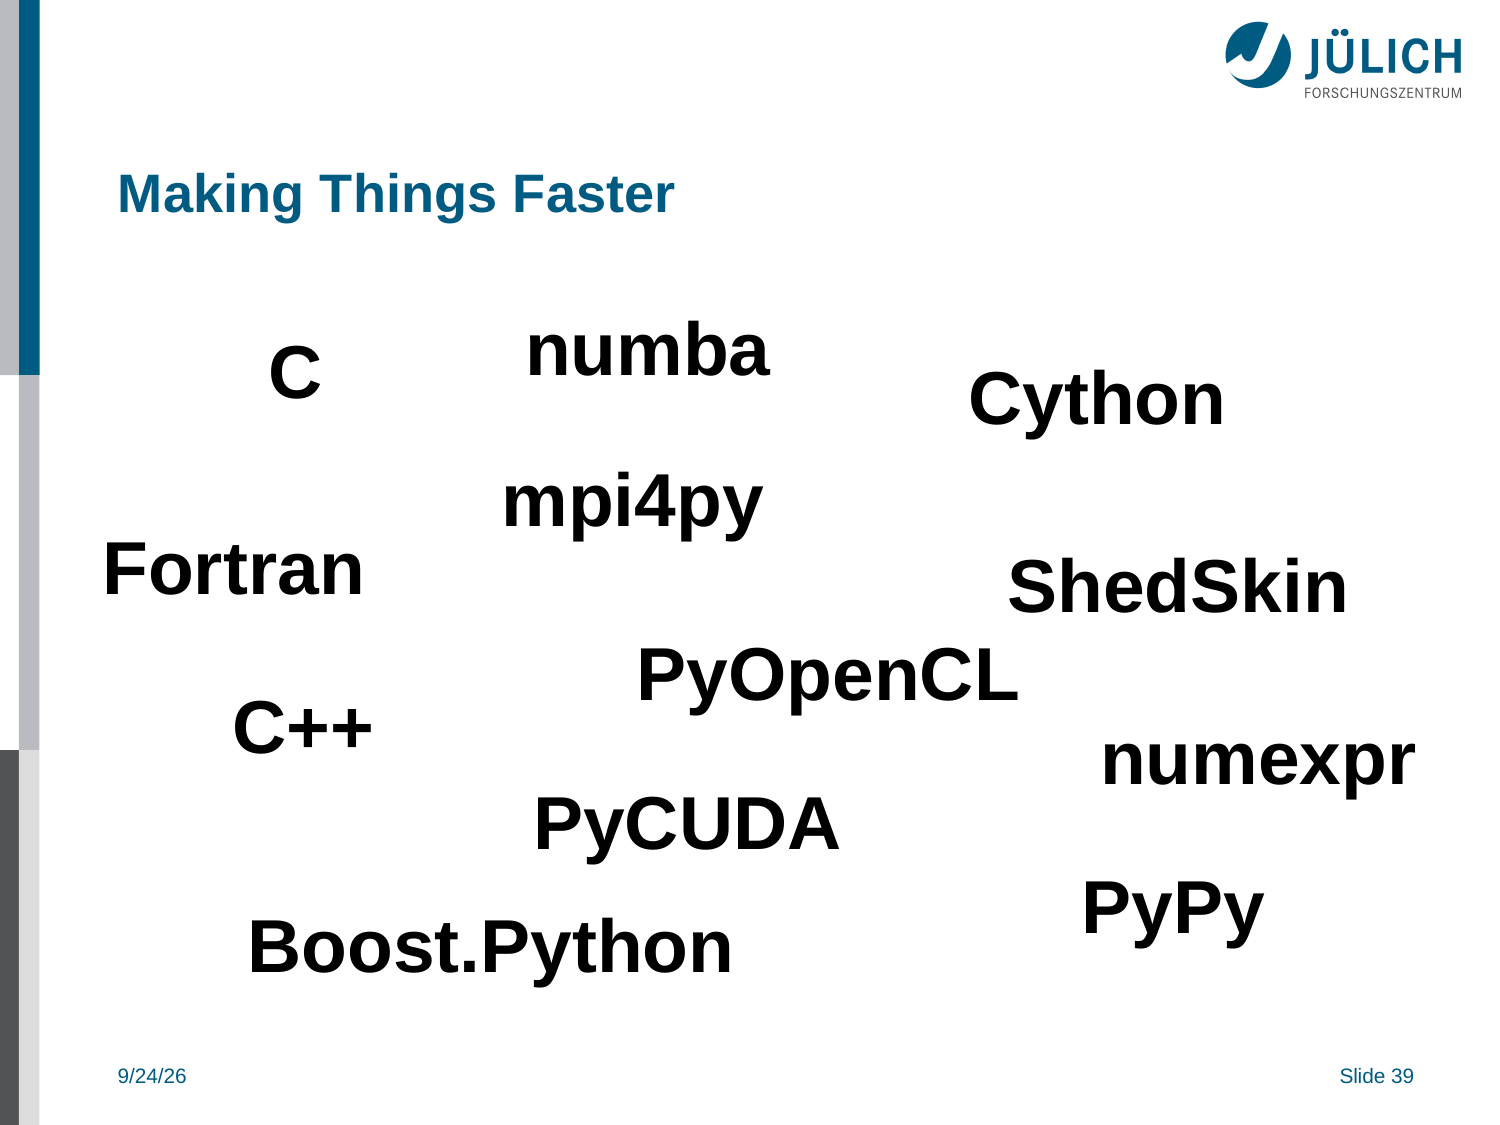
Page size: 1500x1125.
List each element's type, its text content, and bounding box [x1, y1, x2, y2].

text_box mpi4py [486, 443, 779, 549]
text_box C++ [217, 671, 390, 777]
text_box PyOpenCL [622, 618, 1035, 724]
title Making Things Faster [117, 99, 1393, 288]
text_box Cython [953, 341, 1242, 447]
text_box C [253, 316, 338, 422]
text_box Fortran [87, 512, 380, 618]
text_box ShedSkin [992, 529, 1365, 635]
text_box numba [510, 293, 786, 399]
picture [1224, 20, 1461, 98]
text_box PyCUDA [518, 767, 857, 872]
text_box PyPy [1067, 851, 1281, 956]
text_box Boost.Python [232, 890, 750, 996]
text_box numexpr [1085, 701, 1432, 807]
